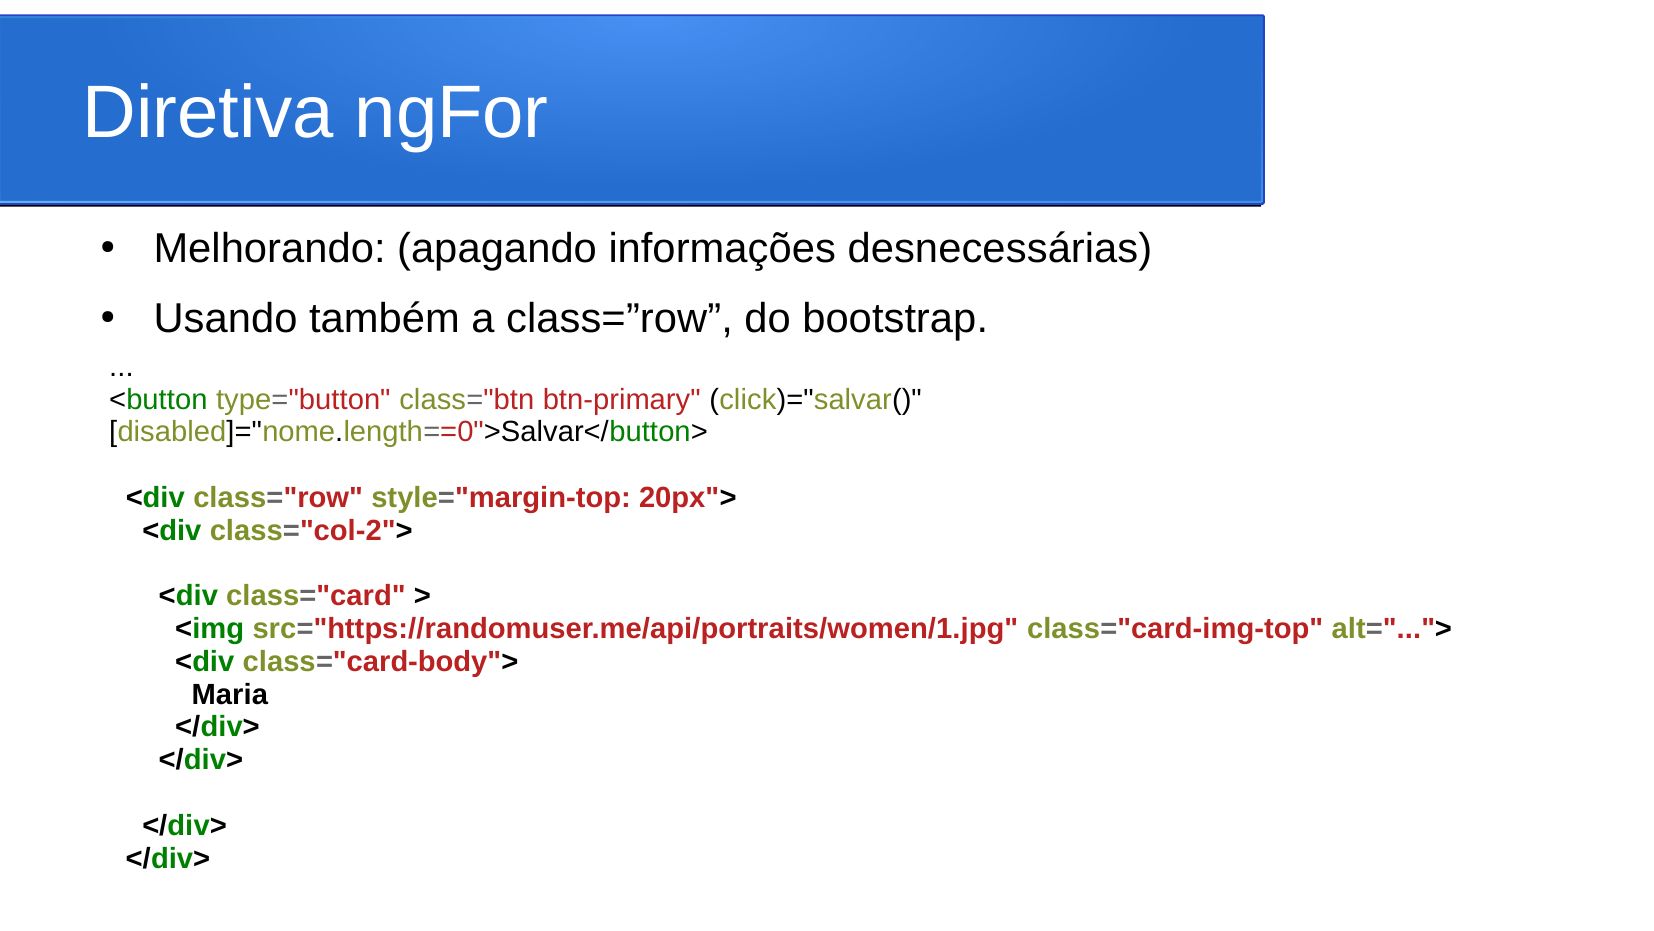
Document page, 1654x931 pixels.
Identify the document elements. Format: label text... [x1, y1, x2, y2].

title Diretiva ngFor [82, 35, 1235, 189]
list Melhorando: (apagando informações desnecessárias) Usando também a class=”row”, do bootstrap. [82, 224, 1571, 764]
text_box ... <button type="button" class="btn btn-primary" (click)="salvar()" [disabled]="nome.length==0">Salvar</button> <div class="row" style="margin-top: 20px"> <div class="col-2"> <div class="card" > <img src="https://randomuser.me/api/portraits/women/1.jpg" class="card-img-top" alt="..."> <div class="card-body"> Maria </div> </div> </div> </div> [94, 342, 1524, 882]
